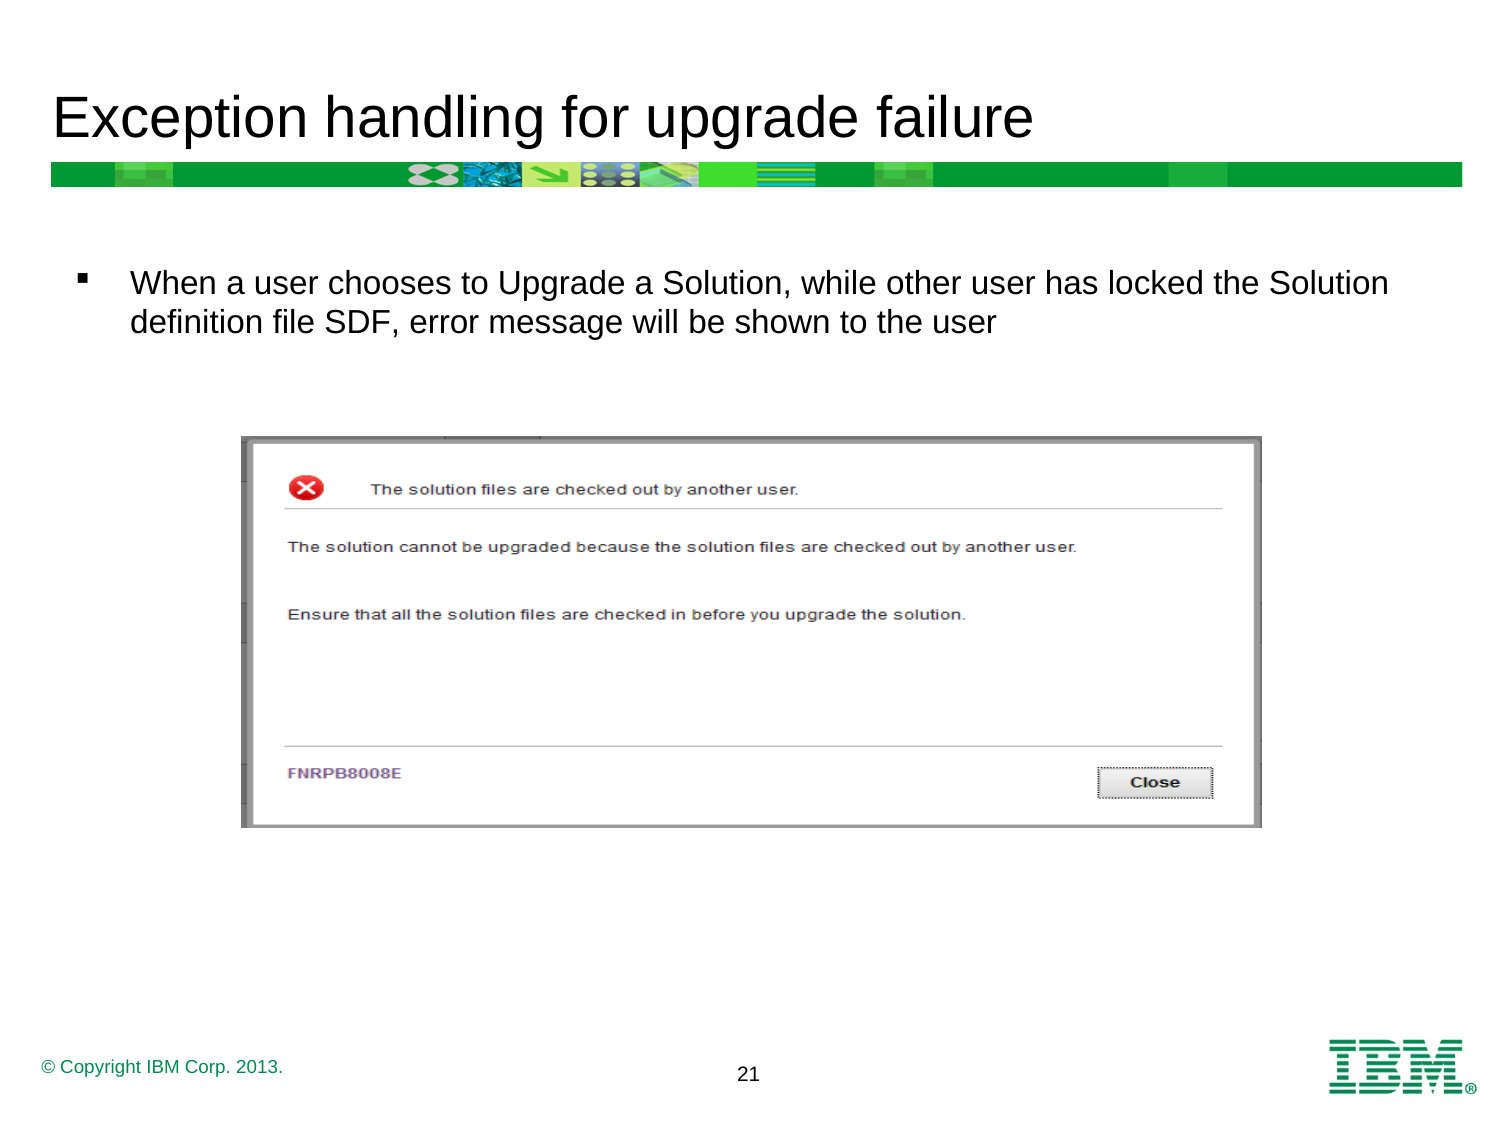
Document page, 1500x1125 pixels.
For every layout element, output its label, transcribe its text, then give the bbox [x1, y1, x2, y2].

picture [1327, 1037, 1479, 1096]
picture [50, 161, 1463, 189]
list When a user chooses to Upgrade a Solution, while other user has locked the Solution definition file SDF, error message will be shown to the user [75, 262, 1426, 1006]
title Exception handling for upgrade failure [37, 45, 1388, 188]
picture [241, 436, 1262, 828]
